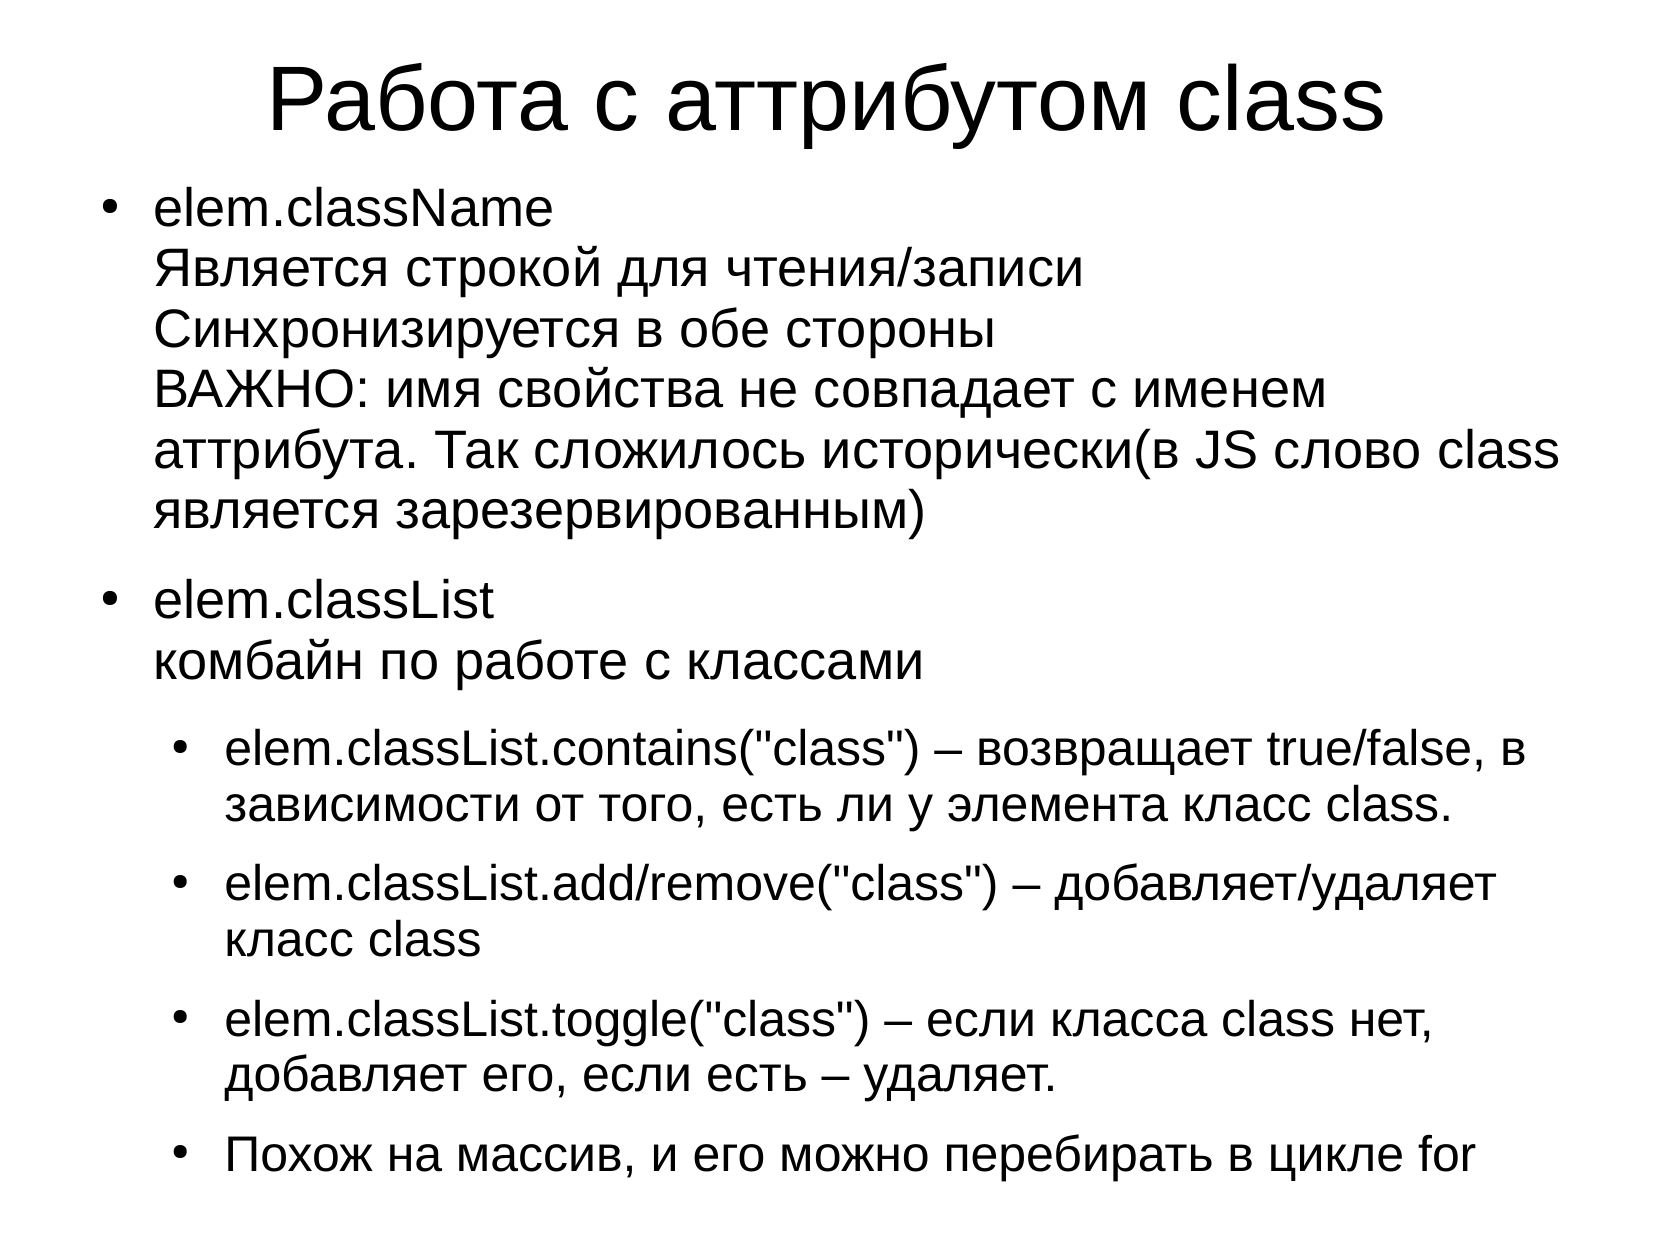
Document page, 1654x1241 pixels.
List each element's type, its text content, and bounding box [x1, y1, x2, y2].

list elem.className Является строкой для чтения/записи Синхронизируется в обе стороны ВАЖНО: имя свойства не совпадает с именем аттрибута. Так сложилось исторически(в JS слово class является зарезервированным) elem.classList комбайн по работе с классами elem.classList.contains("class") – возвращает true/false, в зависимости от того, есть ли у элемента класс class. elem.classList.add/remove("class") – добавляет/удаляет класс class elem.classList.toggle("class") – если класса class нет, добавляет его, если есть – удаляет. Похож на массив, и его можно перебирать в цикле for [82, 177, 1571, 1216]
title Работа с аттрибутом class [82, 47, 1571, 150]
